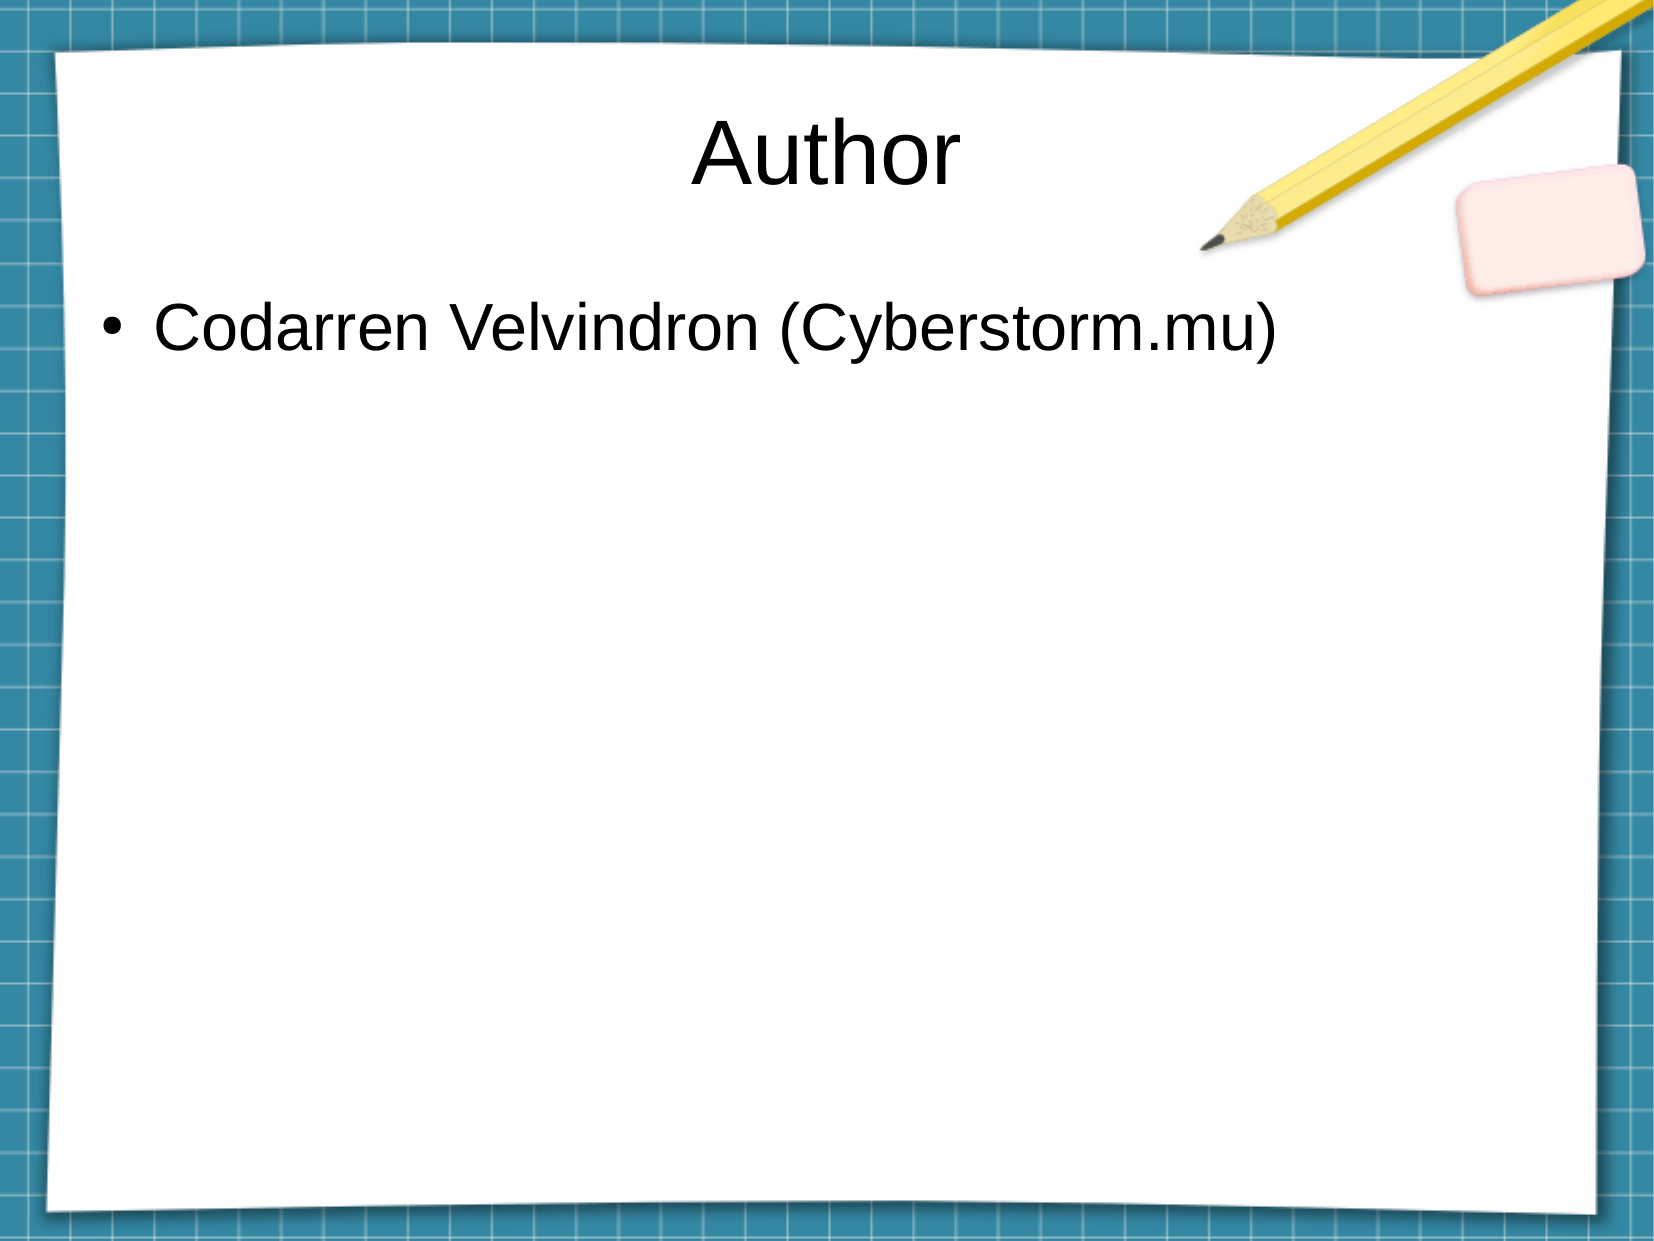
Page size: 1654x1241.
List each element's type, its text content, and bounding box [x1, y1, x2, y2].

list Codarren Velvindron (Cyberstorm.mu) [82, 290, 1571, 1010]
title Author [82, 49, 1571, 257]
picture [0, 0, 1654, 1241]
